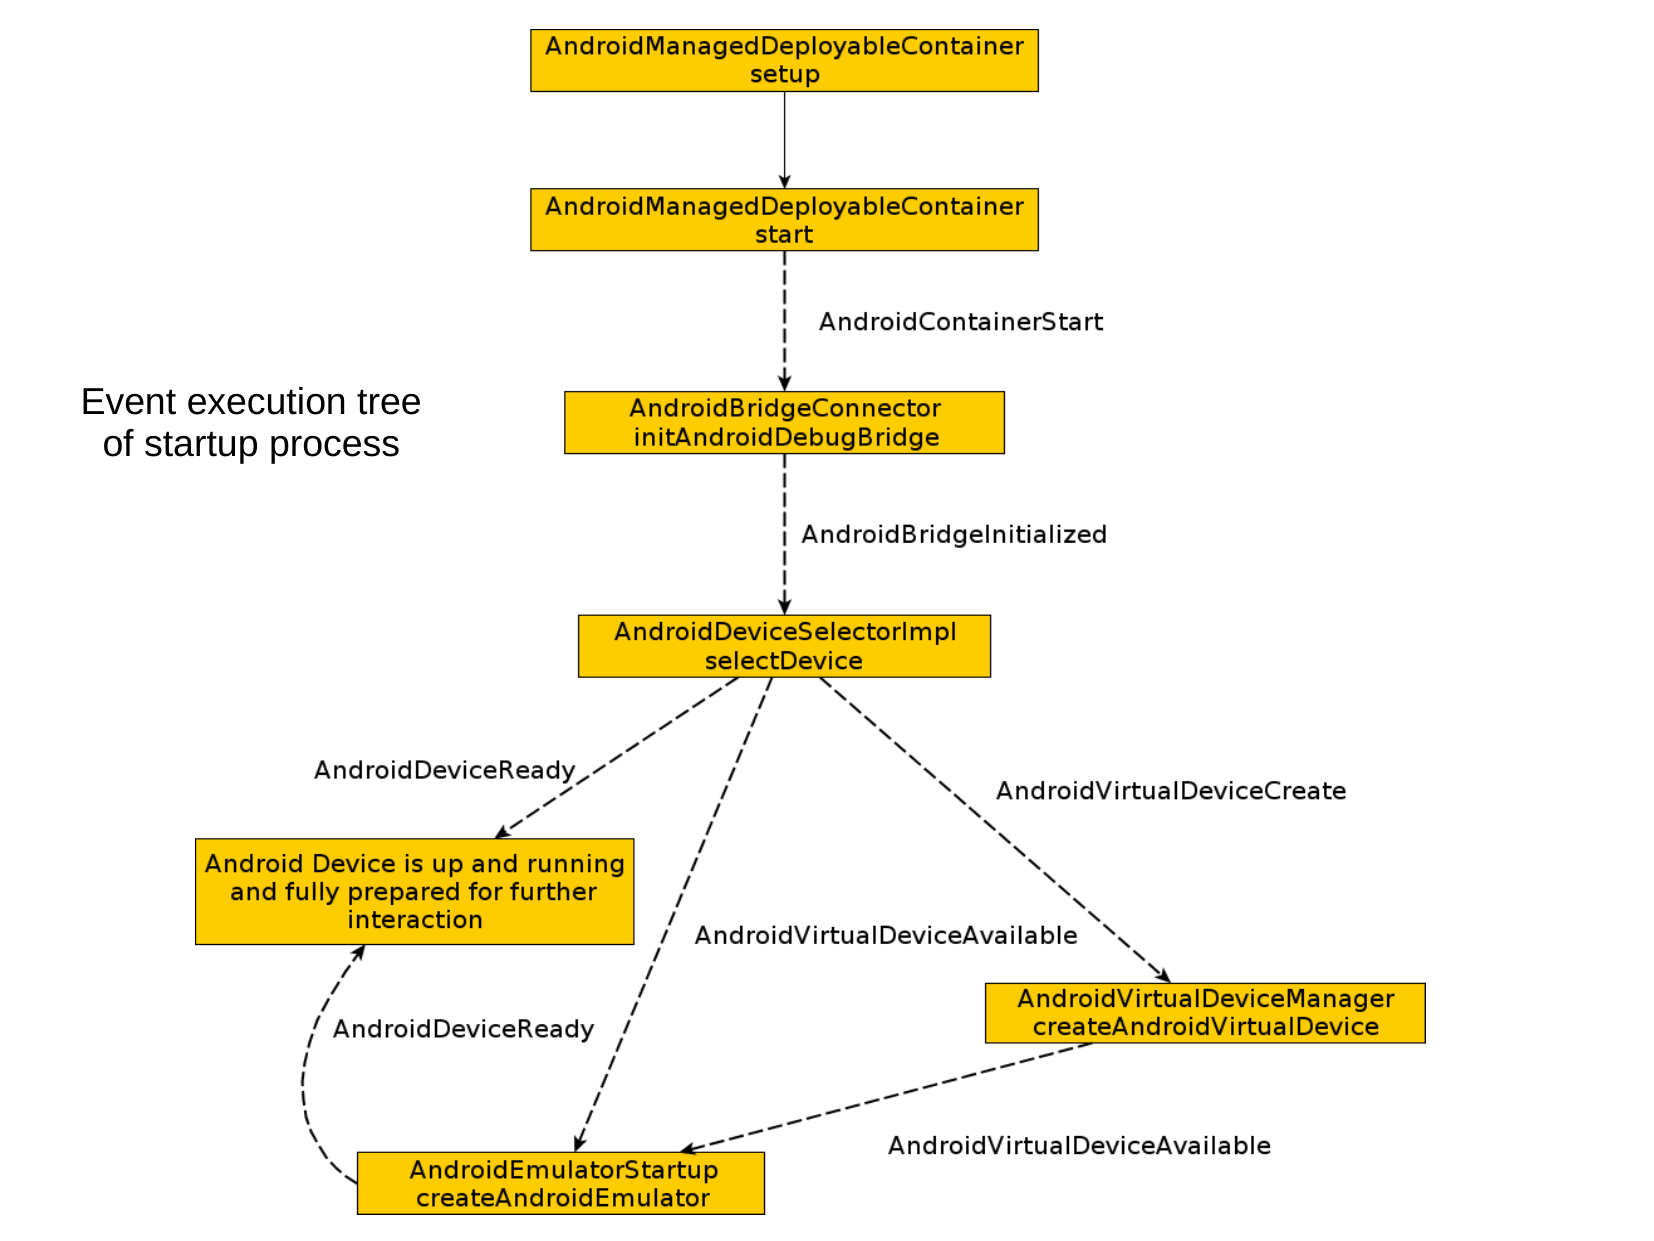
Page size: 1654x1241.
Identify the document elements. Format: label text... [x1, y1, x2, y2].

picture [195, 29, 1426, 1216]
title Event execution tree of startup process [52, 379, 451, 466]
